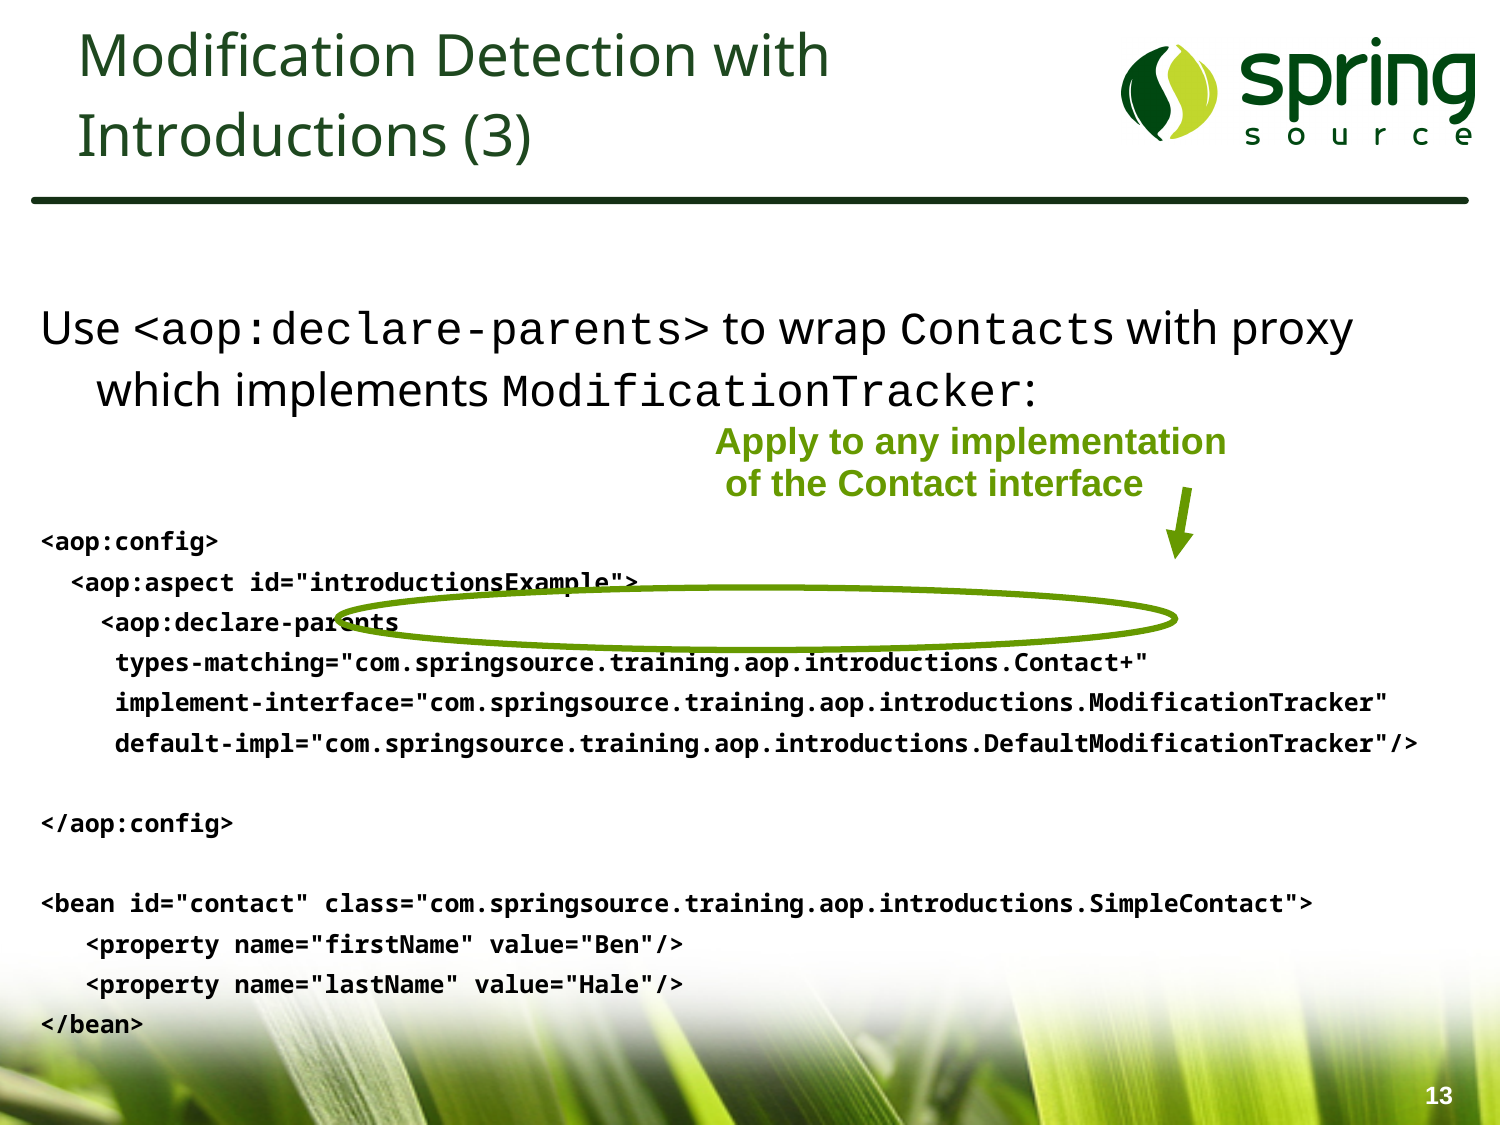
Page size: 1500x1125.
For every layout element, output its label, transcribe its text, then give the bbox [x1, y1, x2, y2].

picture [1126, 37, 1475, 145]
text_box Apply to any implementation of the Contact interface [699, 412, 1243, 512]
picture [0, 944, 1500, 1125]
list Use <aop:declare-parents> to wrap Contacts with proxy which implements ModificationTracker: <aop:config> <aop:aspect id="introductionsExample"> <aop:declare-parents types-matching="com.springsource.training.aop.introductions.Contact+" implement-interface="com.springsource.training.aop.introductions.ModificationTracker" default-impl="com.springsource.training.aop.introductions.DefaultModificationTracker"/> </aop:config> <bean id="contact" class="com.springsource.training.aop.introductions.SimpleContact"> <property name="firstName" value="Ben"/> <property name="lastName" value="Hale"/> </bean> [24, 287, 1476, 1000]
title Modification Detection with Introductions (3) [62, 0, 1126, 188]
